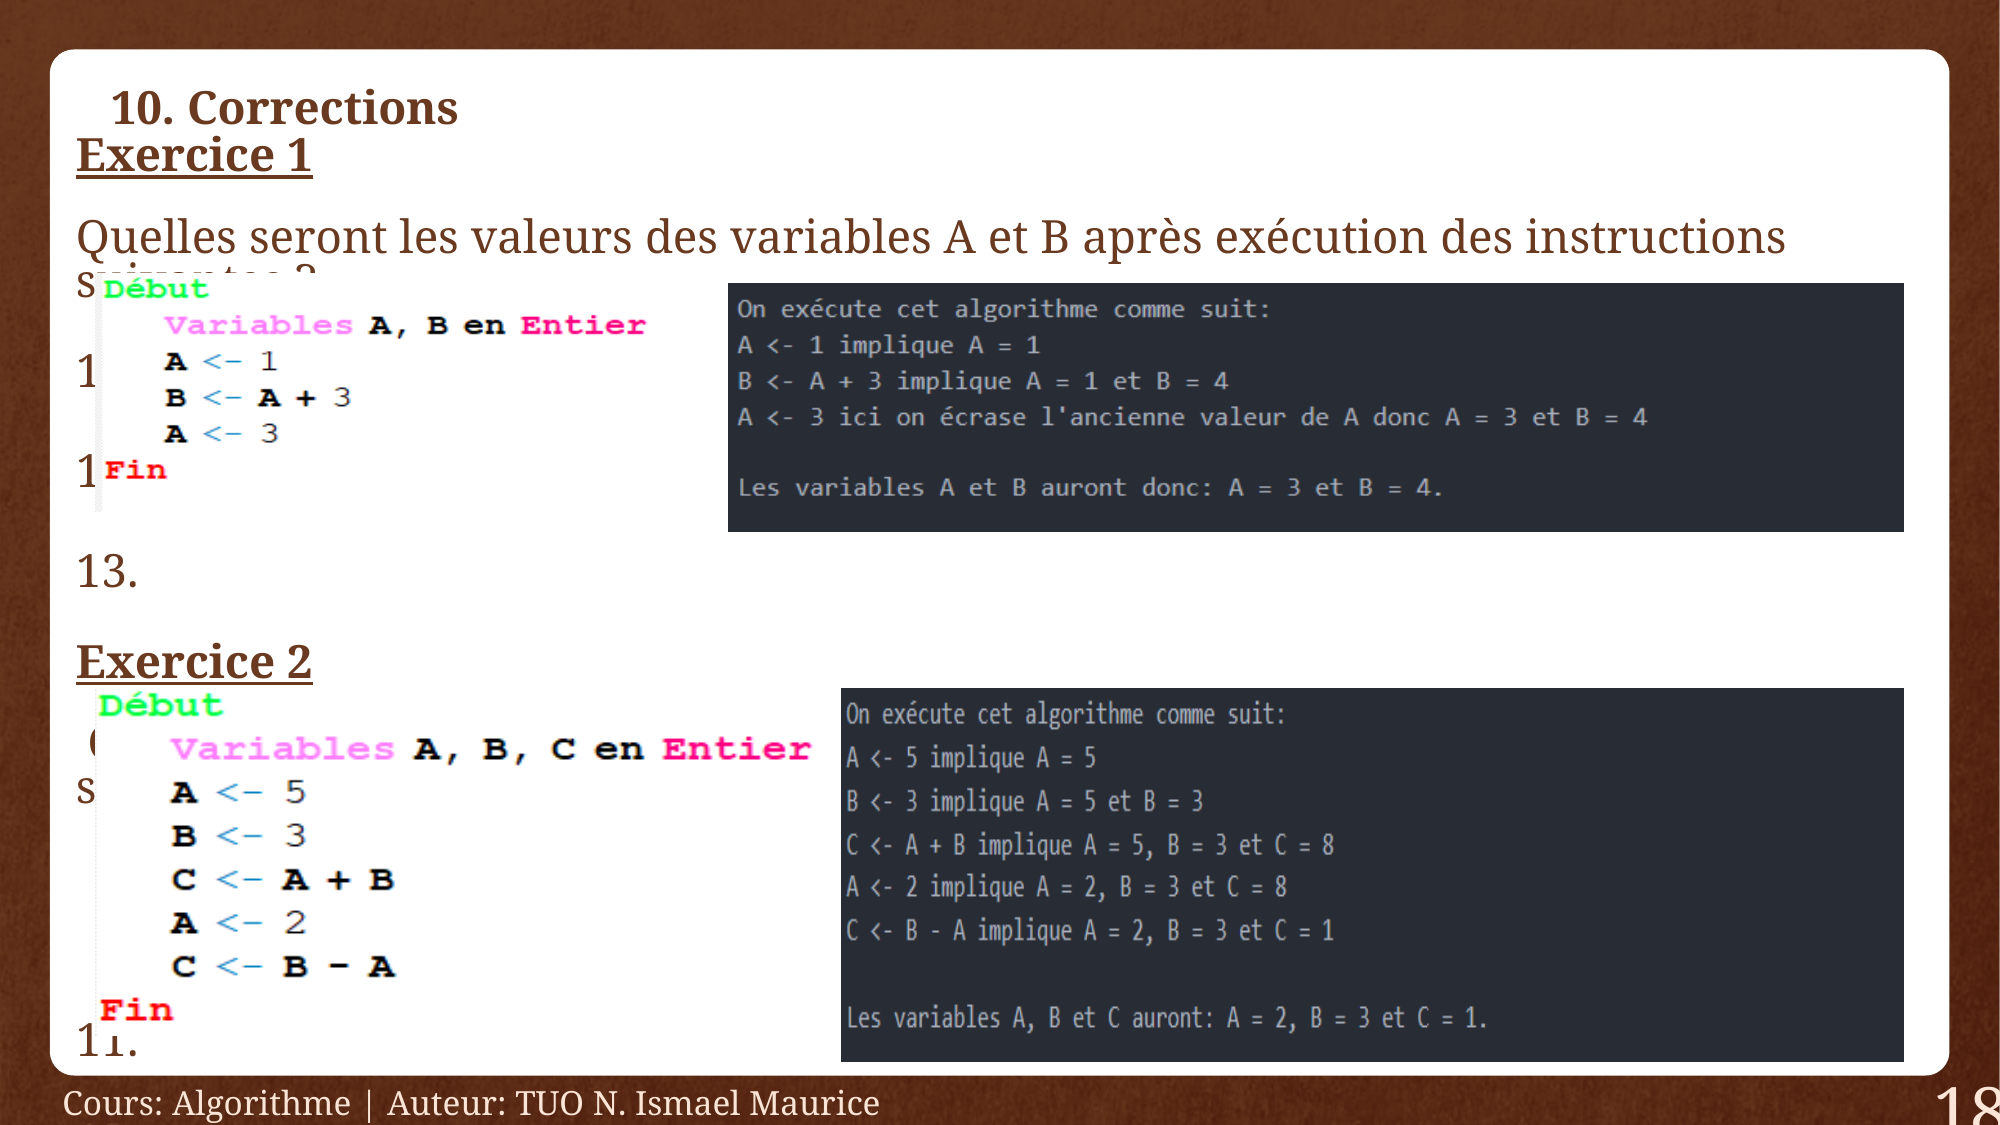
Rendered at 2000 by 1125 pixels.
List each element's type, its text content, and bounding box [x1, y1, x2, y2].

text_box [1918, 1061, 2000, 1112]
picture [95, 689, 1904, 1062]
list Exercice 1 Quelles seront les valeurs des variables A et B après exécution des instructions suivantes ? Exercice 2 Quelles seront les valeurs des variables A, B et C après exécution des instructions suivantes ? [60, 128, 1919, 1053]
text_box Cours: Algorithme | Auteur: TUO N. Ismael Maurice [47, 1074, 1264, 1125]
title 10. Corrections [95, 68, 1696, 142]
picture [95, 273, 1904, 532]
